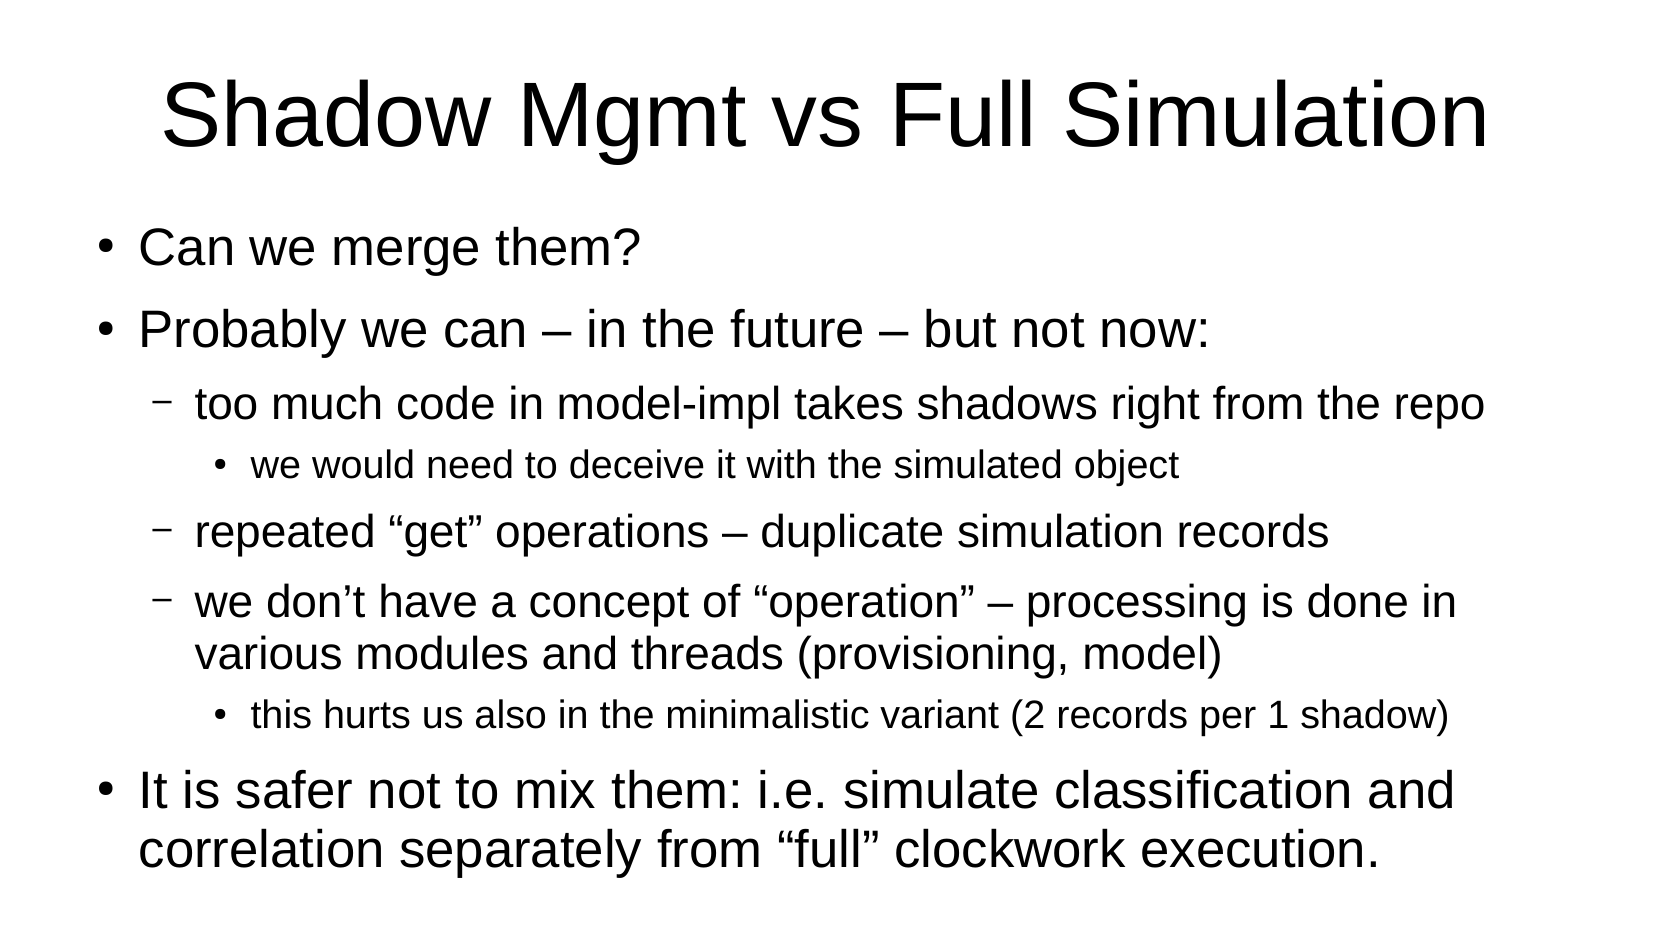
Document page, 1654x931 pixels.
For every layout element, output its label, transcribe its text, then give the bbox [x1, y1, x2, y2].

list Can we merge them? Probably we can – in the future – but not now: too much code in model-impl takes shadows right from the repo we would need to deceive it with the simulated object repeated “get” operations – duplicate simulation records we don’t have a concept of “operation” – processing is done in various modules and threads (provisioning, model) this hurts us also in the minimalistic variant (2 records per 1 shadow) It is safer not to mix them: i.e. simulate classification and correlation separately from “full” clockwork execution. [82, 217, 1571, 895]
title Shadow Mgmt vs Full Simulation [82, 37, 1571, 193]
